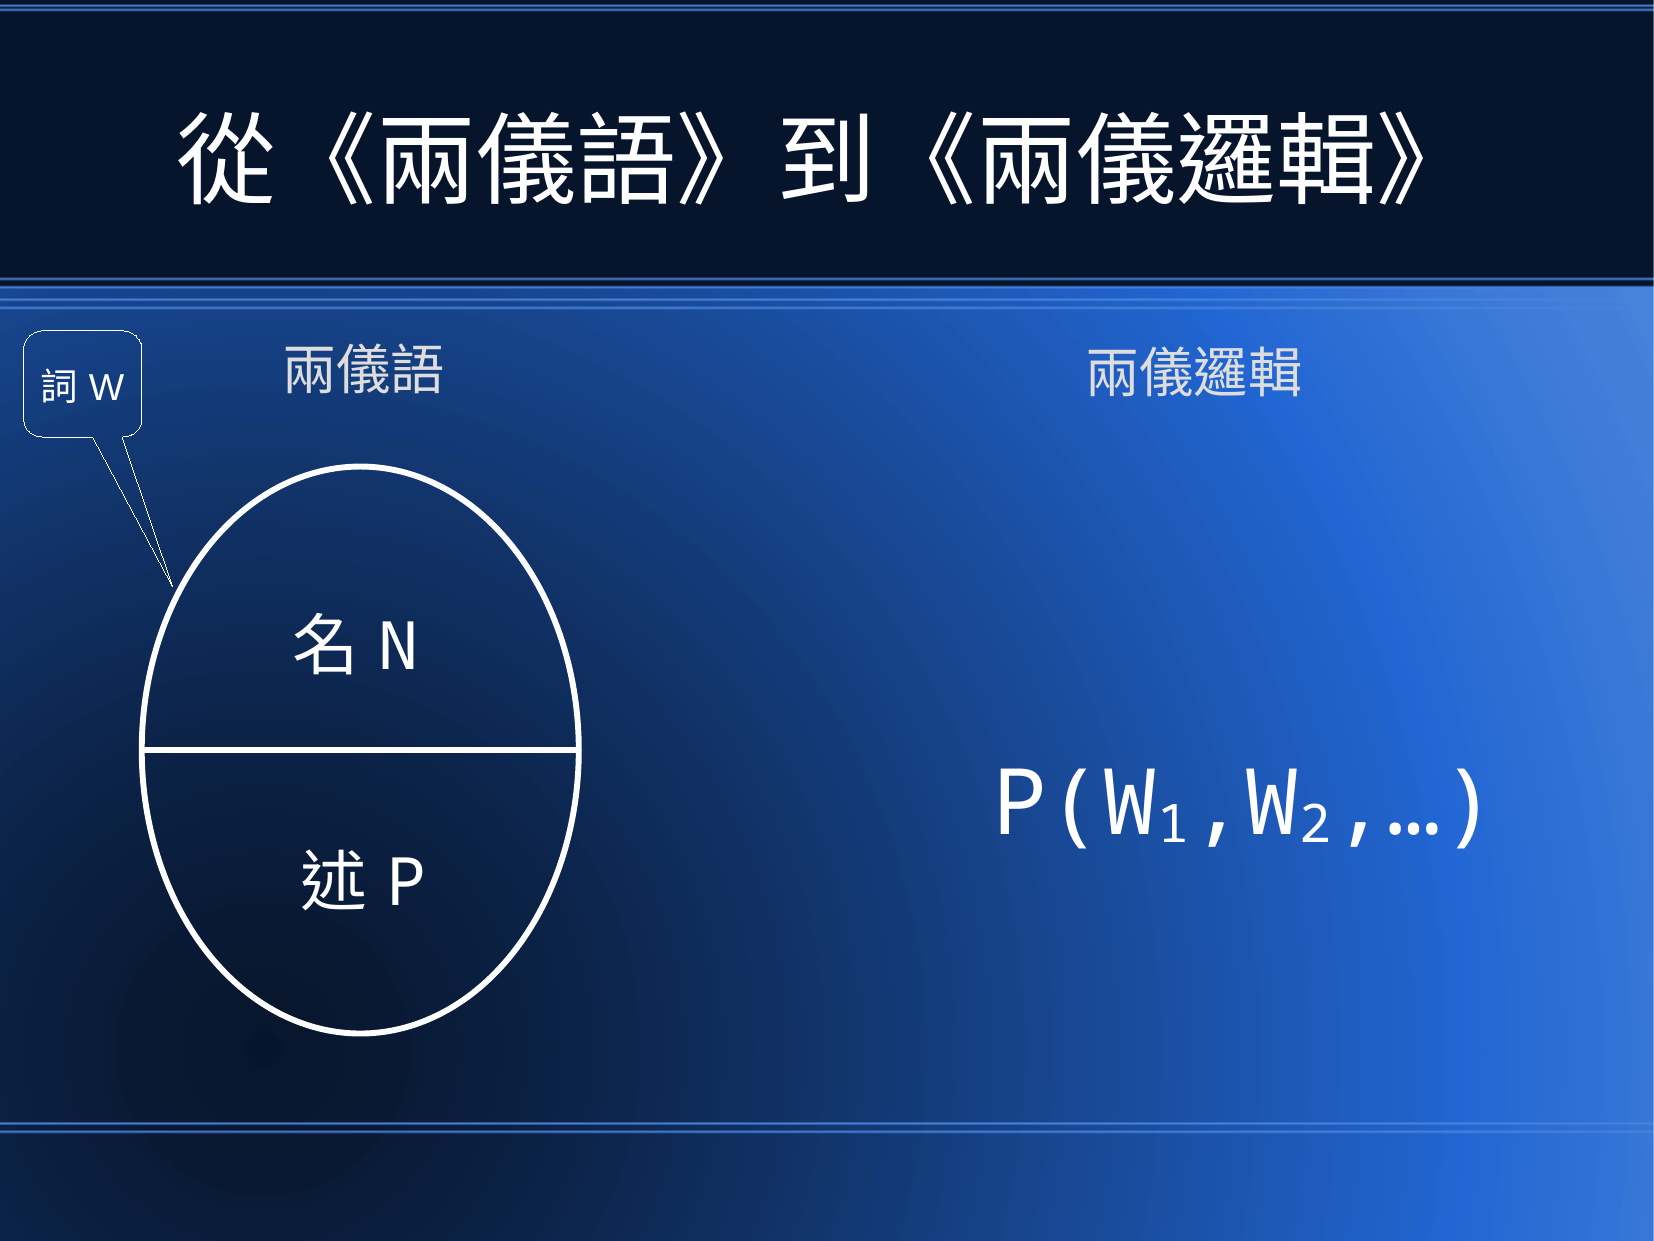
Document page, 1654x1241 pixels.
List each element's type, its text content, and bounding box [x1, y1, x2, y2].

title 從《兩儀語》到《兩儀邏輯》 [82, 49, 1571, 257]
list P(W1,W2,…) [992, 674, 1571, 815]
text_box 名N [277, 584, 424, 680]
text_box 兩儀語 [267, 318, 461, 399]
text_box 述P [285, 820, 432, 916]
picture [0, 0, 1654, 1241]
text_box 詞W [23, 330, 173, 587]
text_box 兩儀邏輯 [1070, 321, 1335, 467]
